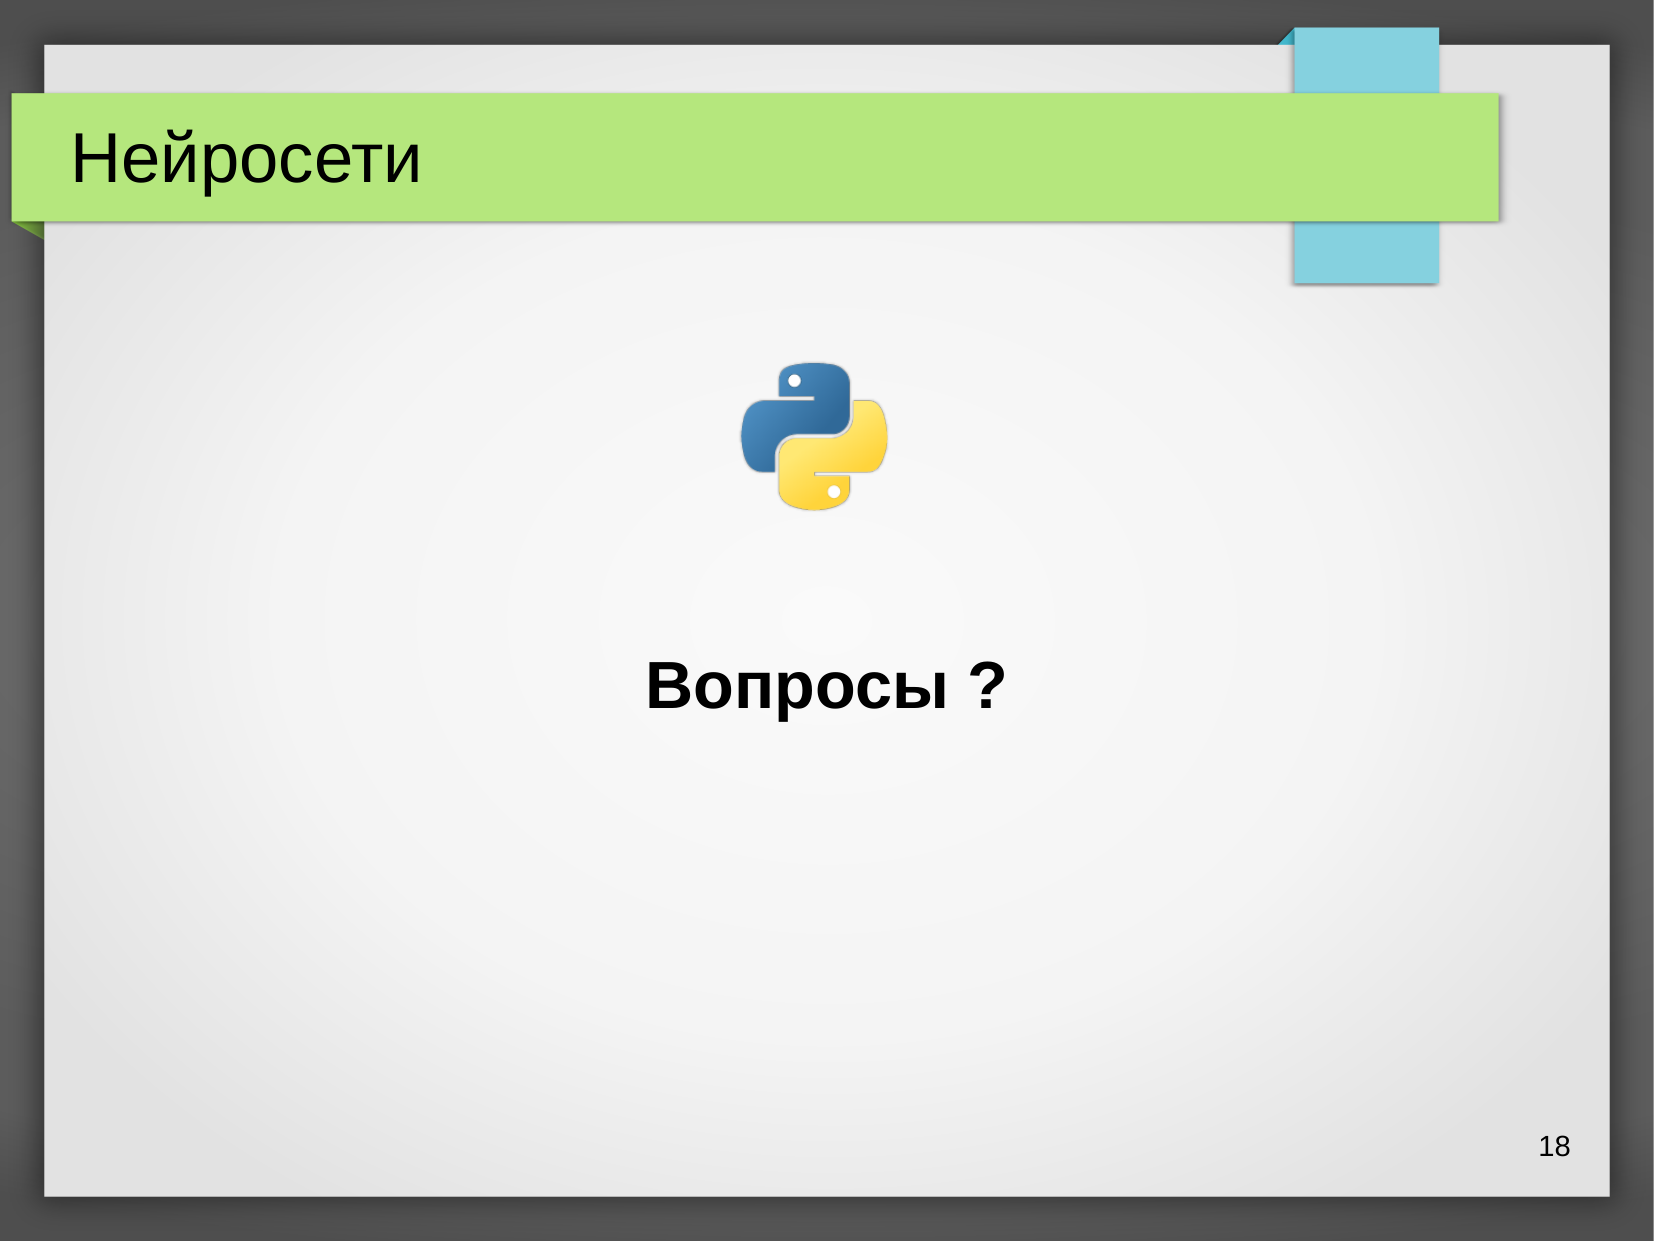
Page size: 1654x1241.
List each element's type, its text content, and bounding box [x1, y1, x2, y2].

title Нейросети [70, 118, 1205, 199]
subtitle Вопросы ? [82, 236, 1571, 1134]
picture [0, 0, 1654, 1241]
